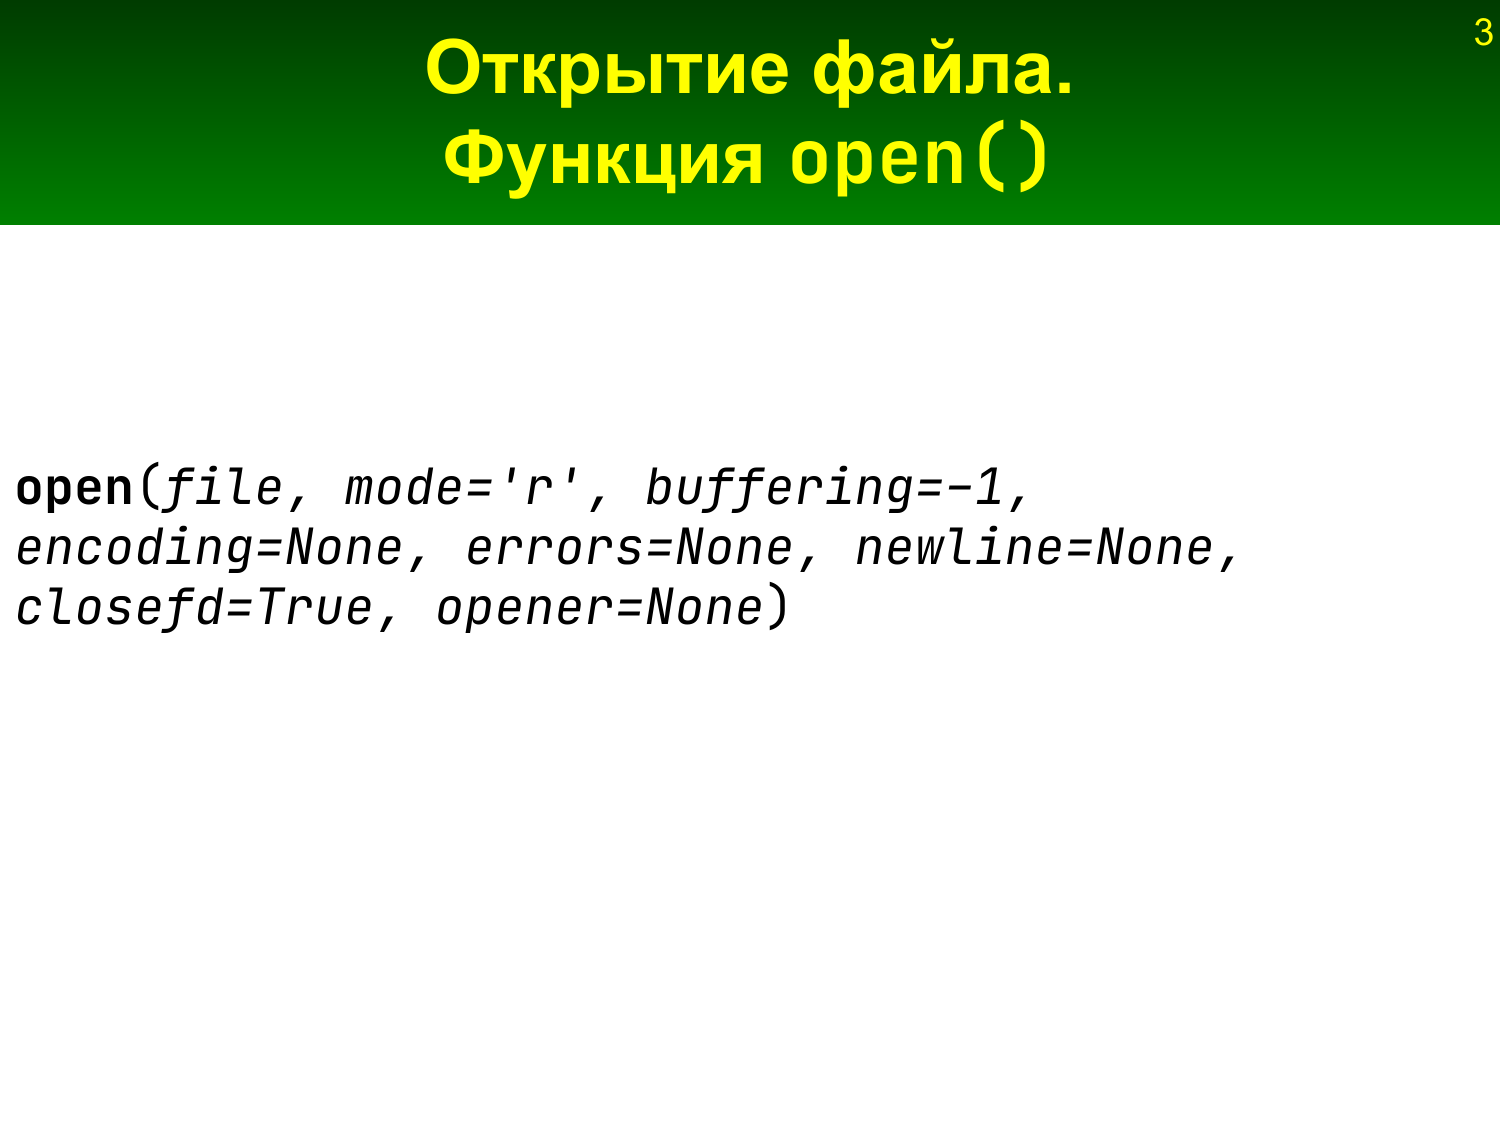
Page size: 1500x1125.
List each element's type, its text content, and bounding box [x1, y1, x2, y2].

text_box open(file, mode='r', buffering=-1, encoding=None, errors=None, newline=None, closefd=True, opener=None) [14, 447, 1479, 668]
title Открытие файла. Функция open() [112, 10, 1388, 207]
